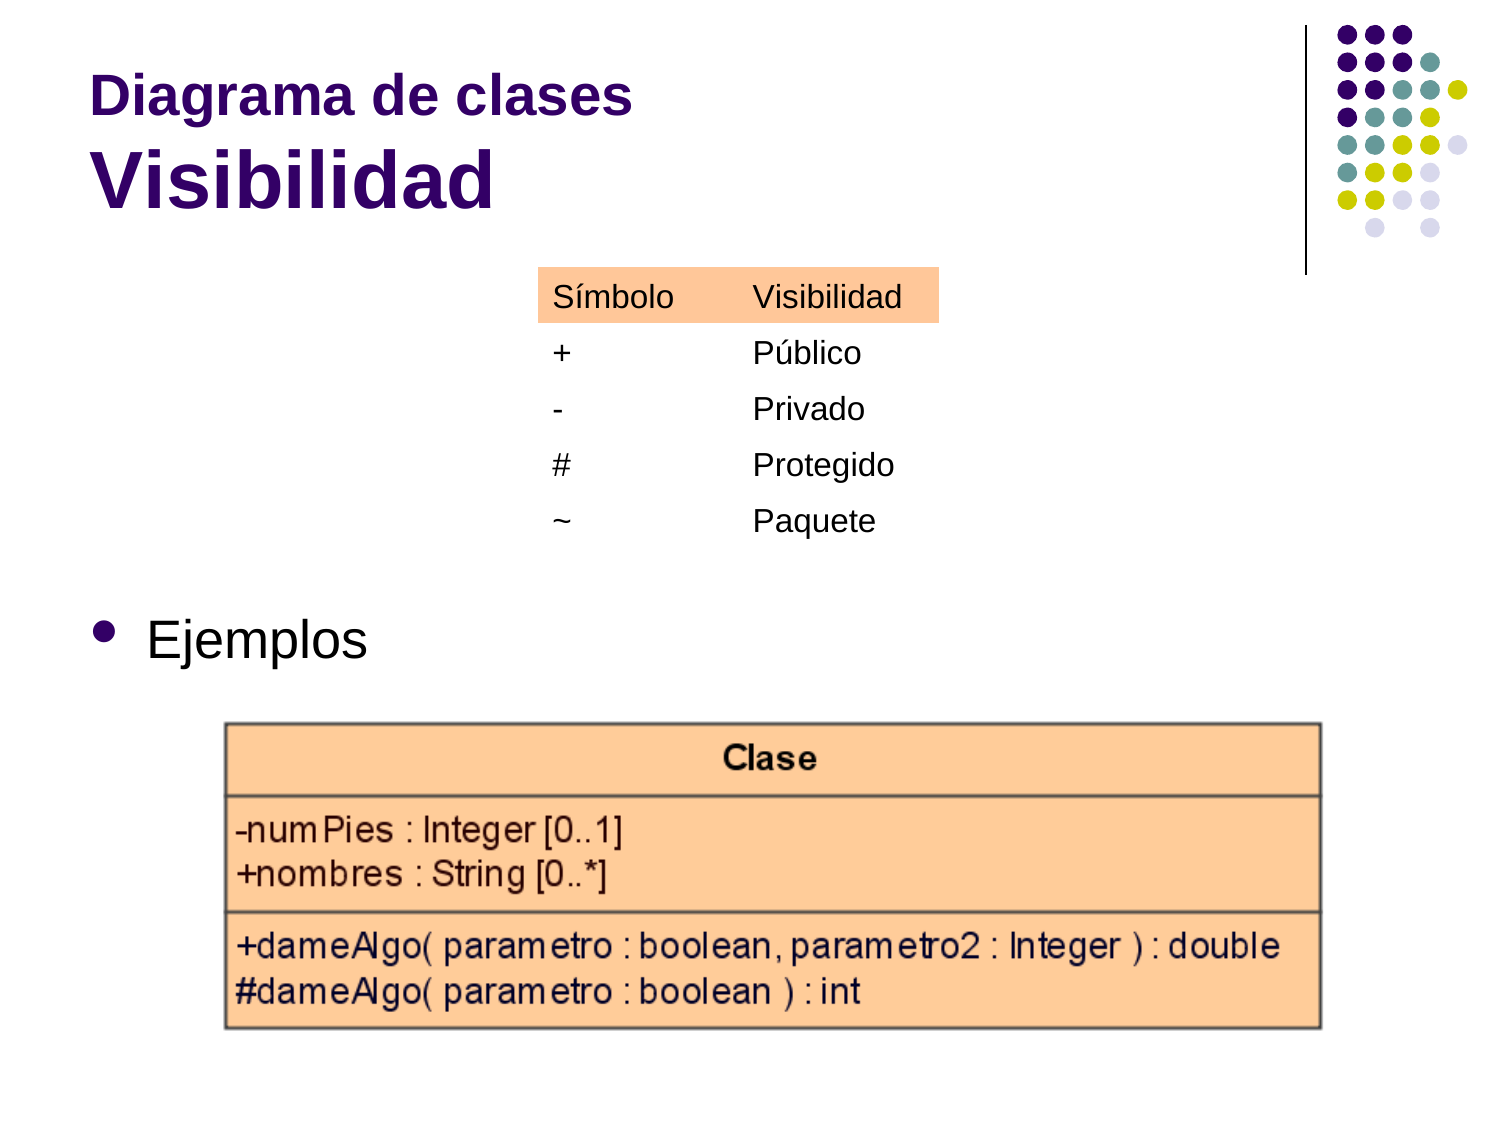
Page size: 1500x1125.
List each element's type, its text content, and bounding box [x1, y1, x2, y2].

picture [194, 692, 1356, 1059]
table_cell + [538, 323, 738, 379]
title Diagrama de clases Visibilidad [74, 20, 1313, 233]
table_cell # [538, 435, 738, 491]
table_header Visibilidad [738, 267, 939, 323]
table_cell Privado [738, 379, 939, 435]
table_cell Protegido [738, 435, 939, 491]
table_cell - [538, 379, 738, 435]
table_cell Público [738, 323, 939, 379]
list Ejemplos [75, 282, 738, 1006]
table_cell Paquete [738, 491, 939, 548]
table_header Símbolo [538, 267, 738, 323]
table_cell ~ [538, 491, 738, 548]
